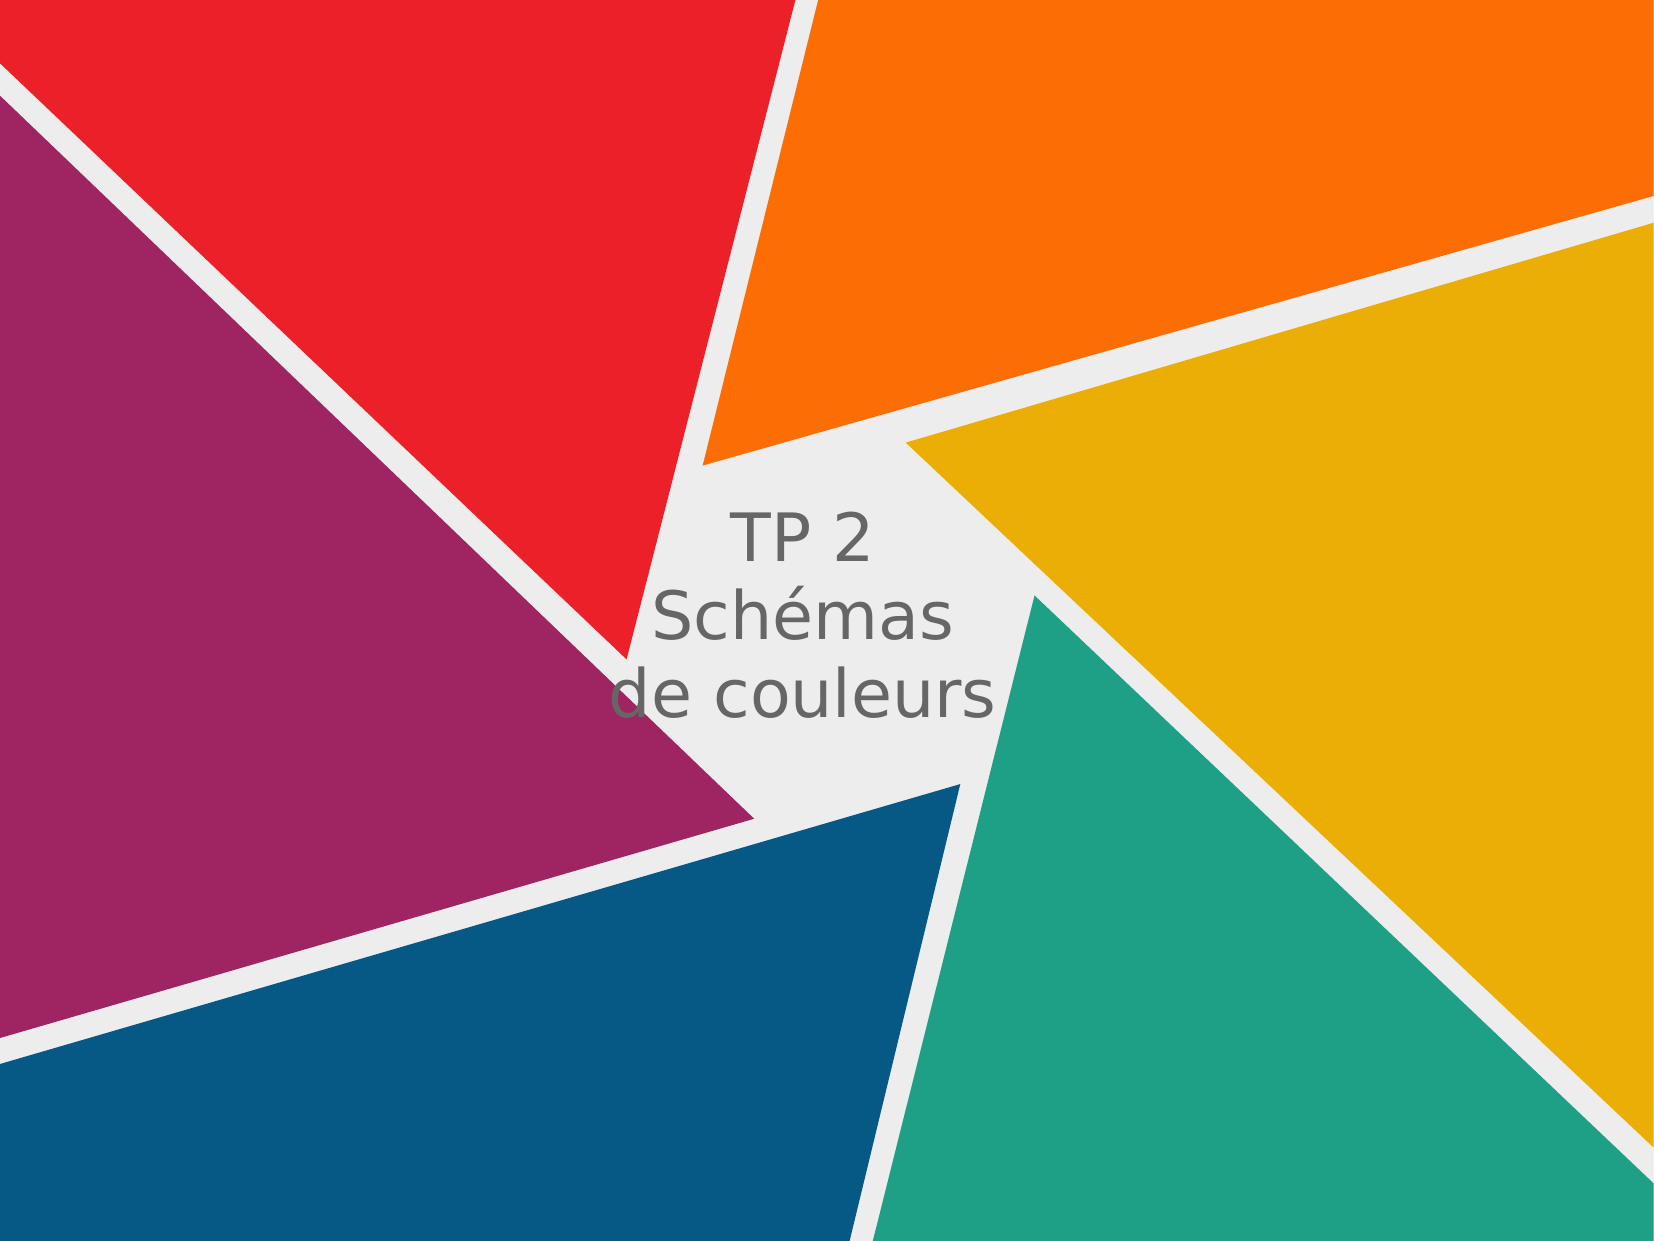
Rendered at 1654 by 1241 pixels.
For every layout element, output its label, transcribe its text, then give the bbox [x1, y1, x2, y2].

subtitle TP 2 Schémas de couleurs [602, 413, 1004, 819]
